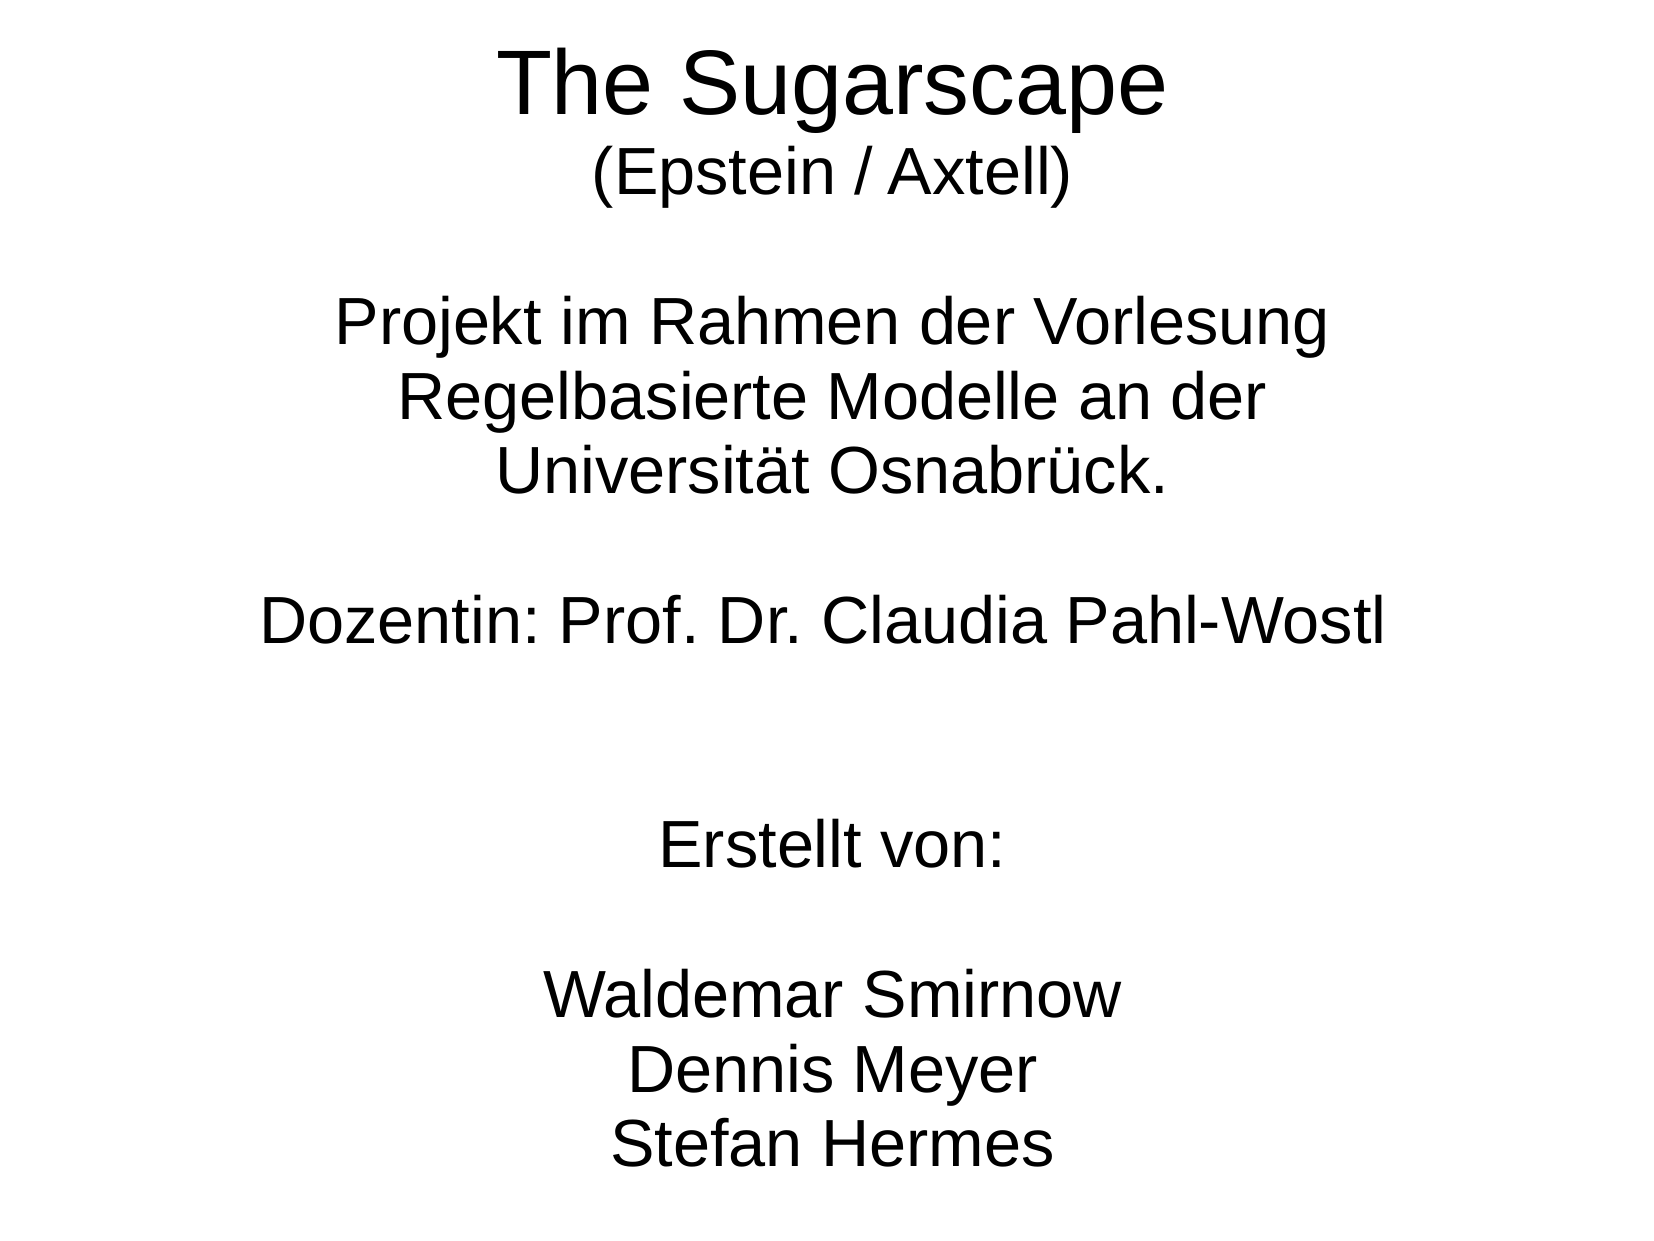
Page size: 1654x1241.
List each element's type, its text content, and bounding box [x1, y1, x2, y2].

title The Sugarscape (Epstein / Axtell) Projekt im Rahmen der Vorlesung Regelbasierte Modelle an der Universität Osnabrück. Dozentin: Prof. Dr. Claudia Pahl-Wostl Erstellt von: Waldemar Smirnow Dennis Meyer Stefan Hermes [88, 31, 1577, 1182]
